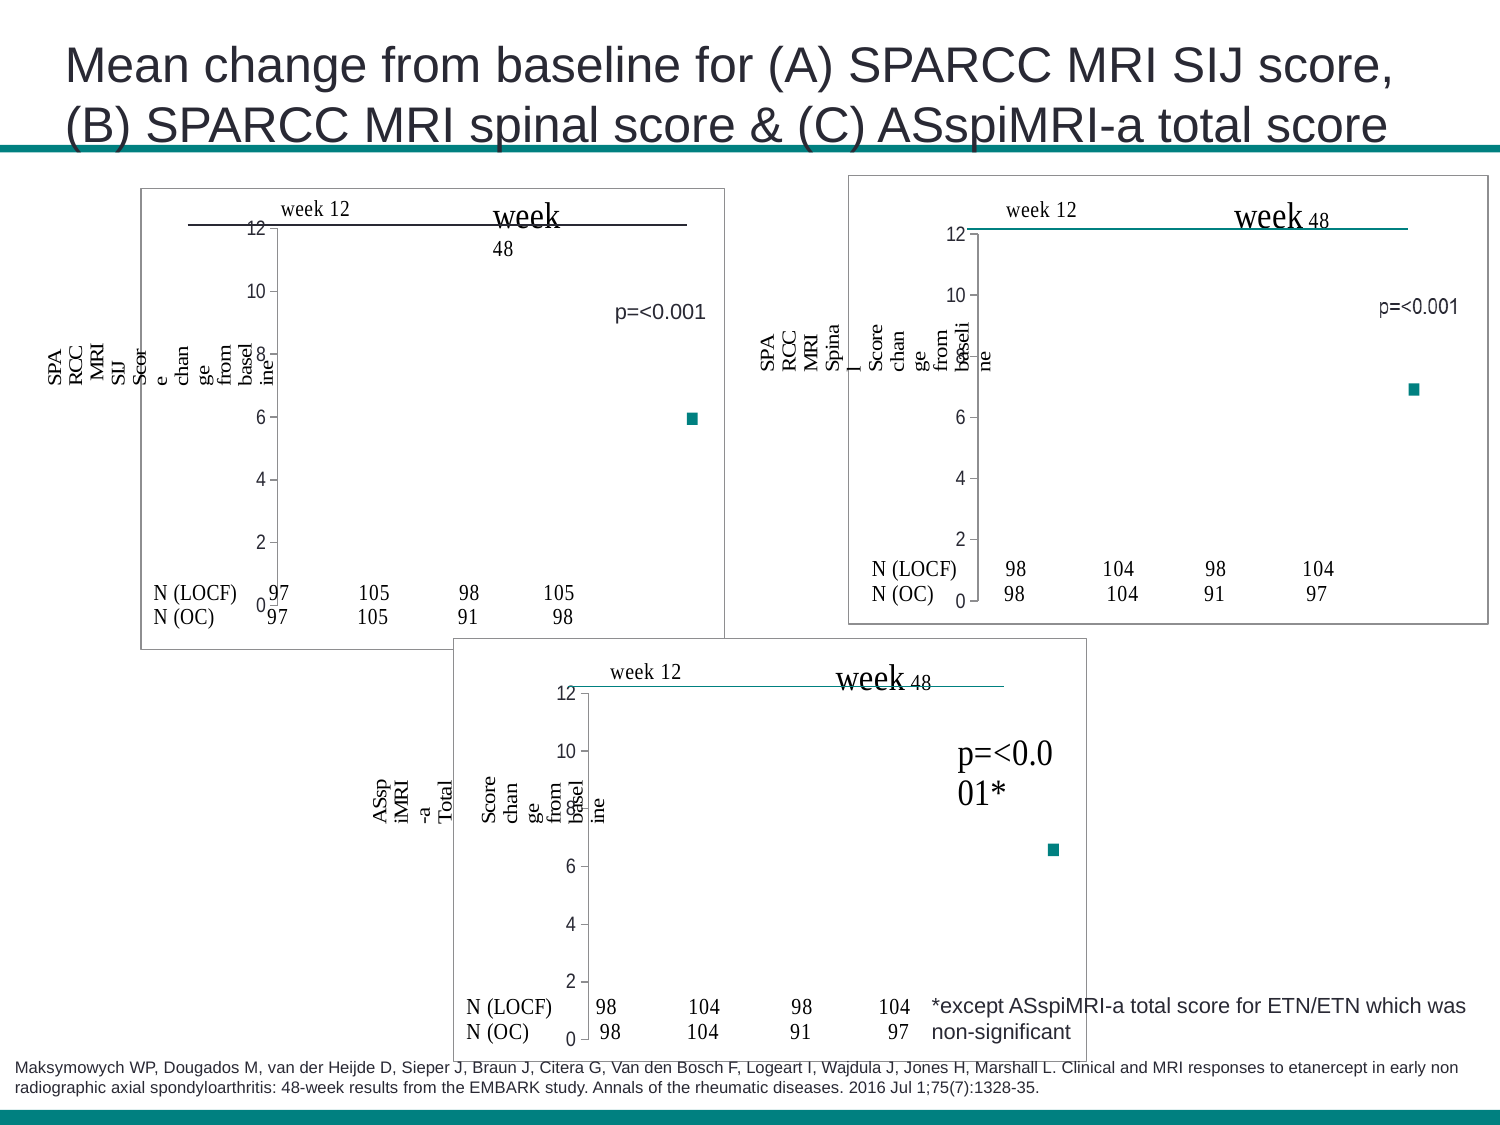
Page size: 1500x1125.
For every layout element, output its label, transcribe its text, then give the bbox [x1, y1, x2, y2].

chart [37, 187, 1088, 1049]
title Mean change from baseline for (A) SPARCC MRI SIJ score, (B) SPARCC MRI spinal score & (C) ASspiMRI-a total score [50, 24, 1450, 152]
text_box p=<0.001 [599, 290, 813, 332]
text_box *except ASspiMRI-a total score for ETN/ETN which was non-significant [916, 983, 1500, 1052]
chart [750, 174, 1489, 625]
text_box Maksymowych WP, Dougados M, van der Heijde D, Sieper J, Braun J, Citera G, Van den Bosch F, Logeart I, Wajdula J, Jones H, Marshall L. Clinical and MRI responses to etanercept in early non radiographic axial spondyloarthritis: 48-week results from the EMBARK study. Annals of the rheumatic diseases. 2016 Jul 1;75(7):1328-35. [0, 1049, 1500, 1105]
